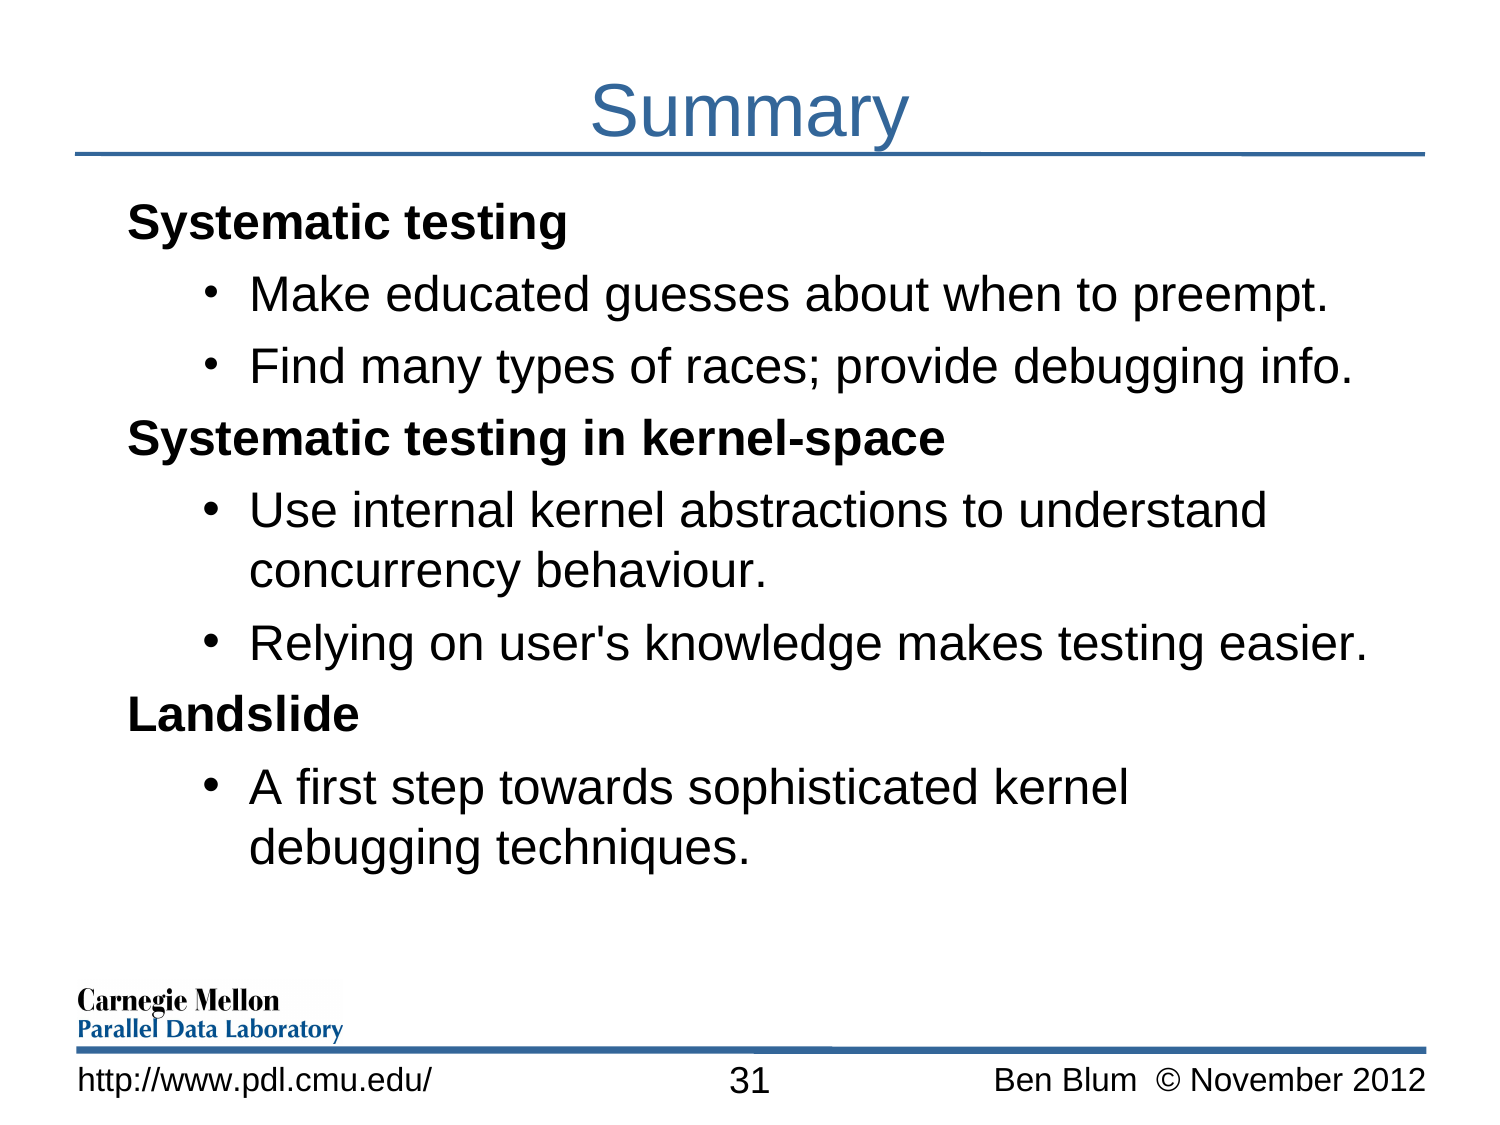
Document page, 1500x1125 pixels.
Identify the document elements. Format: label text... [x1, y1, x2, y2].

title Summary [112, 50, 1388, 163]
picture [77, 979, 343, 1044]
list Systematic testing Make educated guesses about when to preempt. Find many types of races; provide debugging info. Systematic testing in kernel-space Use internal kernel abstractions to understand concurrency behaviour. Relying on user's knowledge makes testing easier. Landslide A first step towards sophisticated kernel debugging techniques. [112, 181, 1388, 954]
